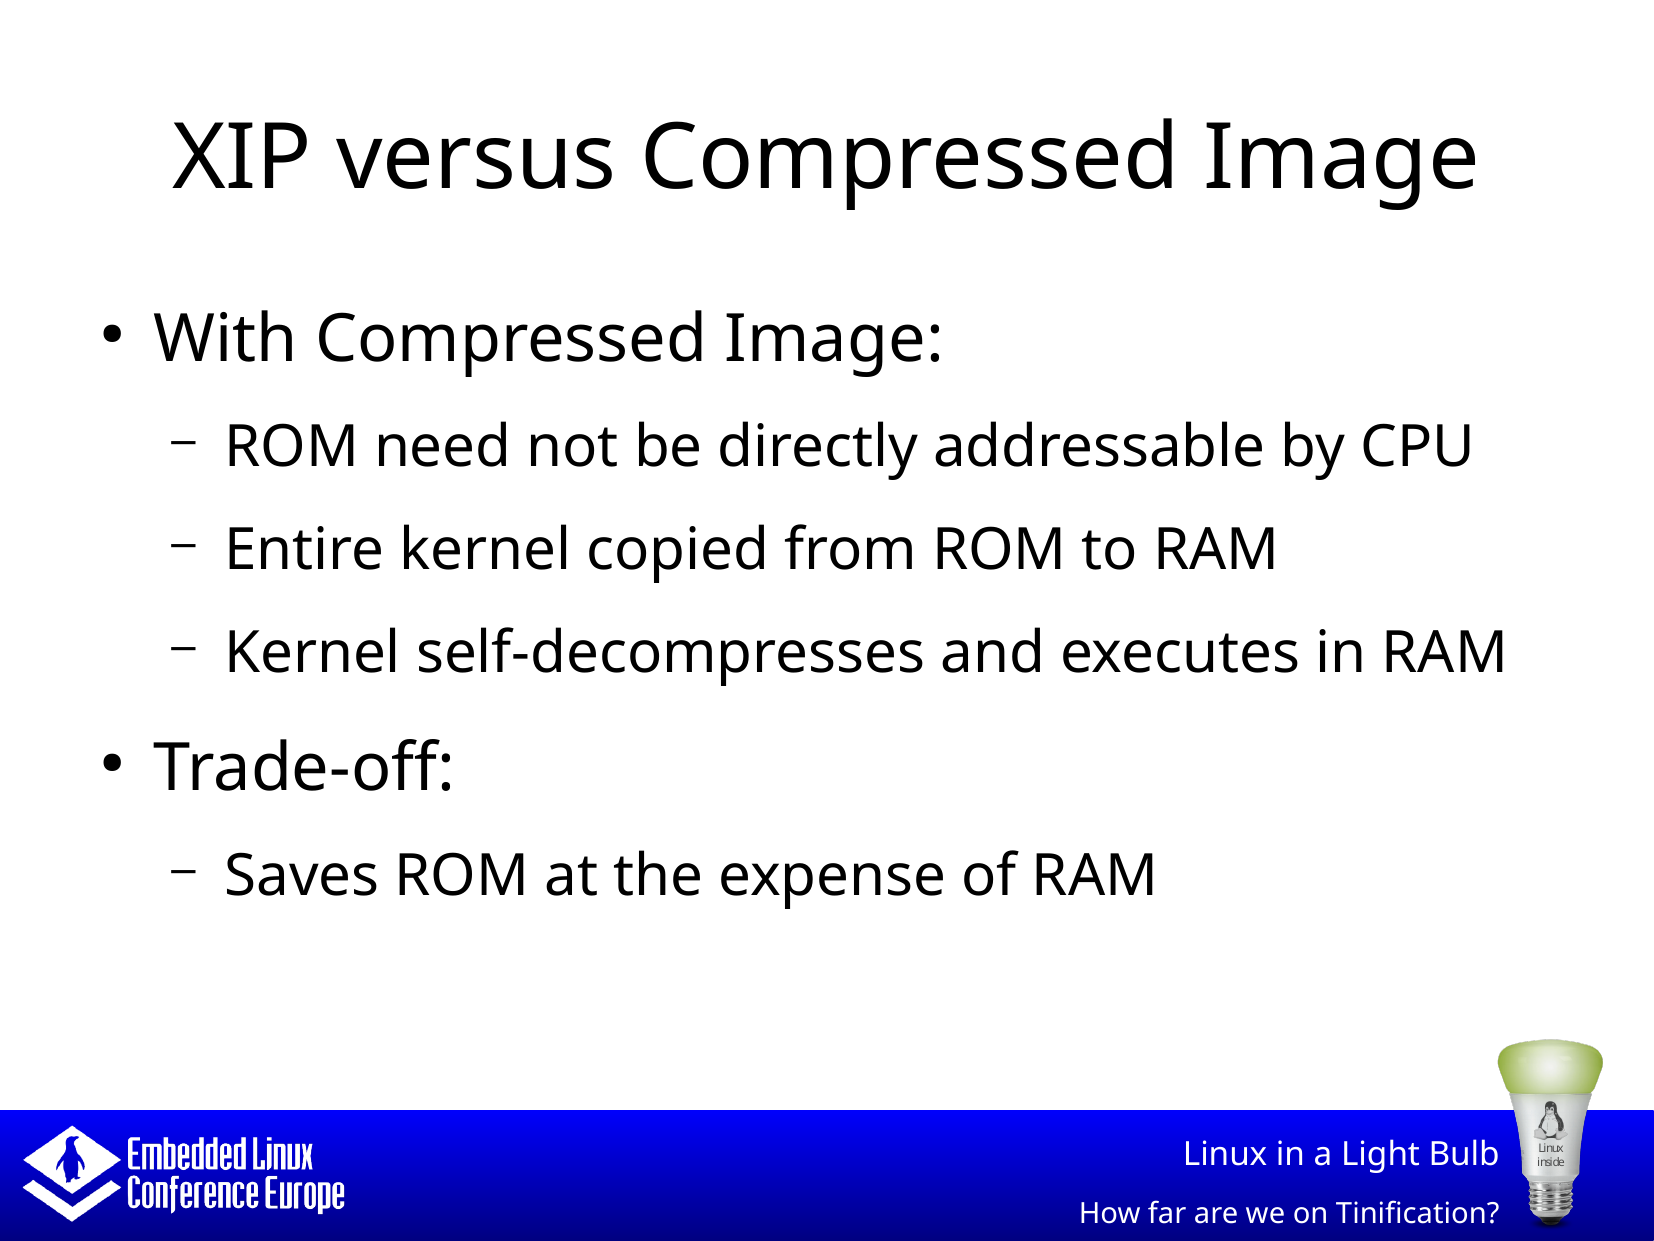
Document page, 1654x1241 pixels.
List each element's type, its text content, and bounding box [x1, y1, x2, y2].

picture [18, 1120, 349, 1226]
title XIP versus Compressed Image [82, 49, 1571, 257]
list With Compressed Image: ROM need not be directly addressable by CPU Entire kernel copied from ROM to RAM Kernel self-decompresses and executes in RAM Trade-off: Saves ROM at the expense of RAM [82, 290, 1571, 1010]
